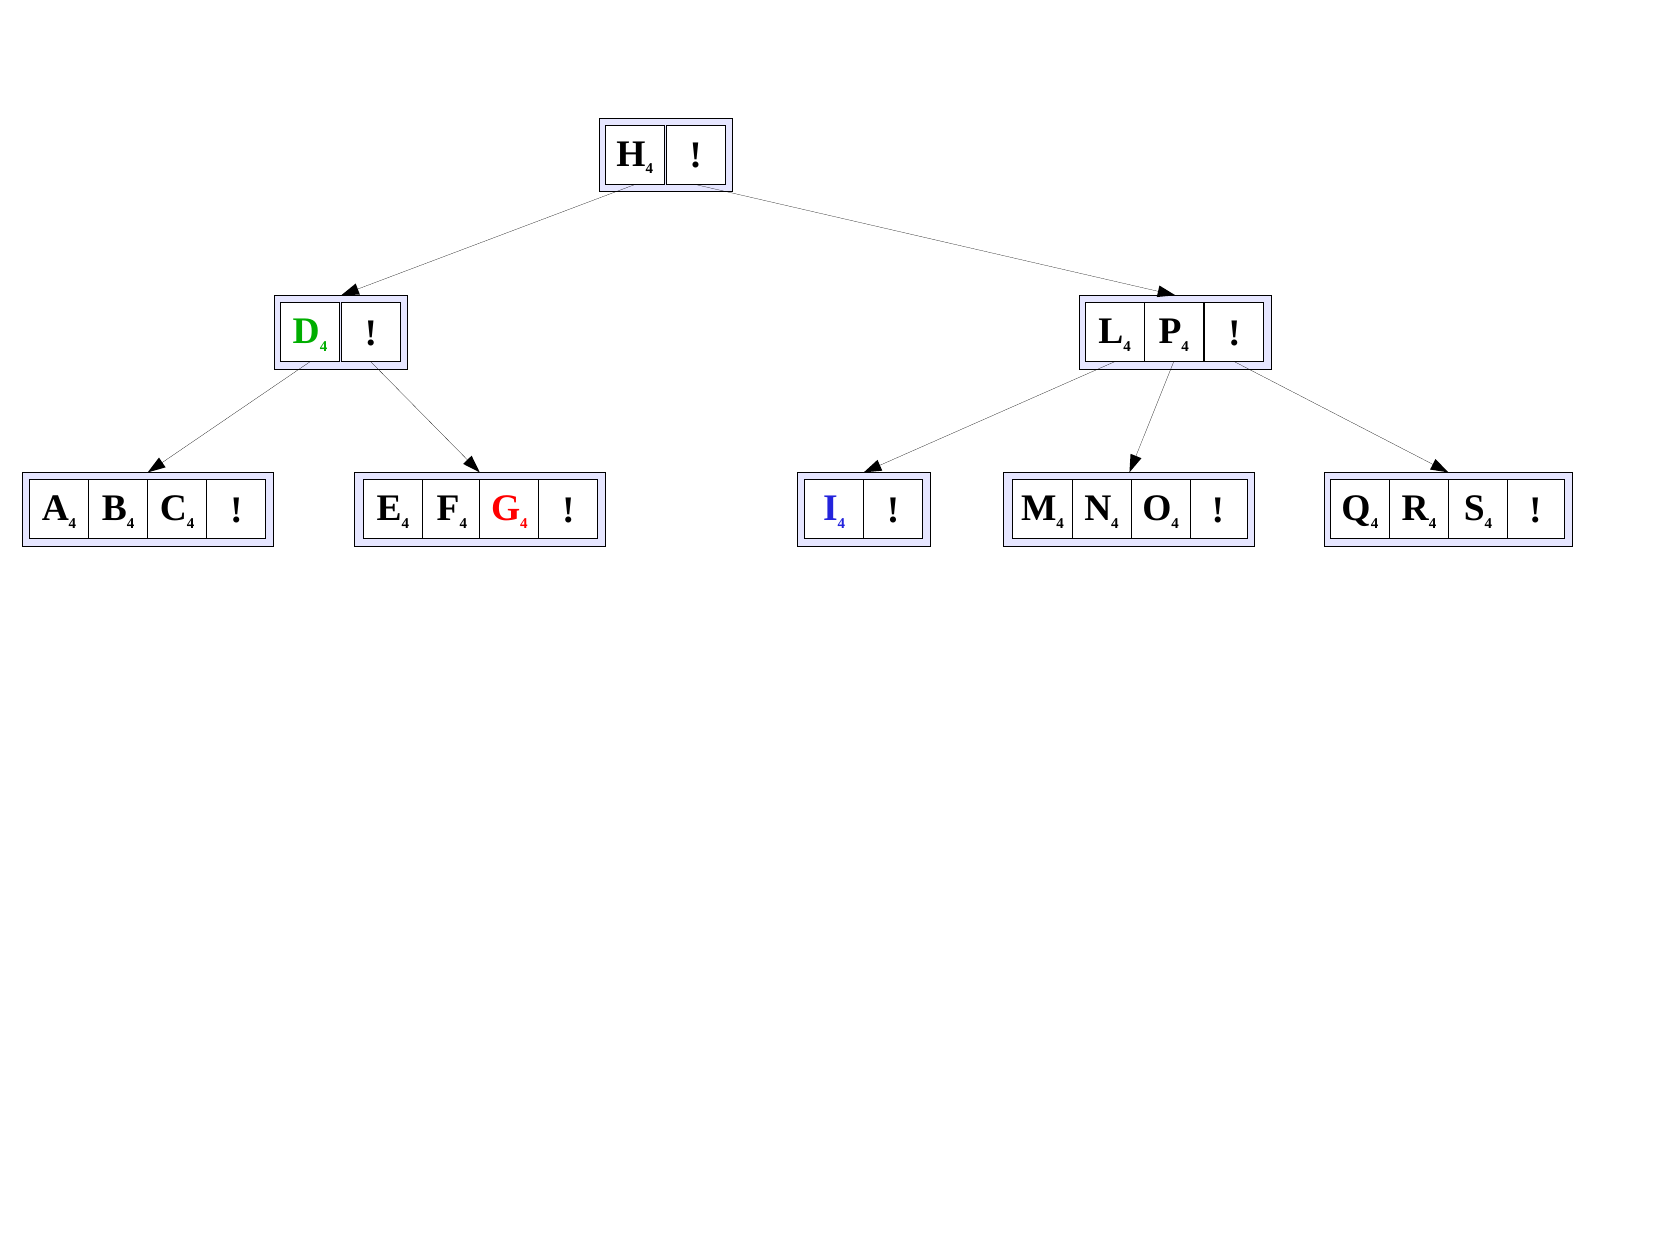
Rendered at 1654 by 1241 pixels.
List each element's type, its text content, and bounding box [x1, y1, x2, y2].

text_box I4 [804, 479, 864, 539]
text_box ! [864, 479, 923, 539]
text_box [599, 118, 733, 192]
text_box [1099, 362, 1173, 370]
text_box B4 [88, 479, 147, 539]
text_box ! [666, 125, 726, 185]
text_box [1003, 472, 1255, 547]
text_box ! [1508, 479, 1565, 539]
text_box ! [1204, 302, 1264, 362]
text_box E4 [363, 479, 422, 539]
text_box G4 [479, 479, 539, 539]
text_box ! [539, 479, 598, 539]
text_box [1079, 295, 1272, 370]
text_box L4 [1085, 302, 1144, 362]
text_box [354, 472, 606, 547]
text_box A4 [29, 479, 88, 539]
text_box [1324, 472, 1573, 547]
text_box [797, 472, 931, 547]
text_box R4 [1389, 479, 1448, 539]
text_box [22, 472, 274, 547]
text_box M4 [1012, 479, 1072, 539]
text_box [1171, 362, 1248, 370]
text_box Q4 [1330, 479, 1389, 539]
text_box C4 [147, 479, 206, 539]
text_box S4 [1448, 479, 1508, 539]
text_box [274, 295, 408, 370]
text_box ! [1191, 479, 1248, 539]
text_box F4 [422, 479, 479, 539]
text_box ! [341, 302, 401, 362]
text_box N4 [1072, 479, 1131, 539]
text_box H4 [605, 125, 665, 185]
text_box ! [206, 479, 266, 539]
text_box P4 [1144, 302, 1204, 362]
text_box D4 [280, 302, 340, 362]
text_box O4 [1131, 479, 1191, 539]
